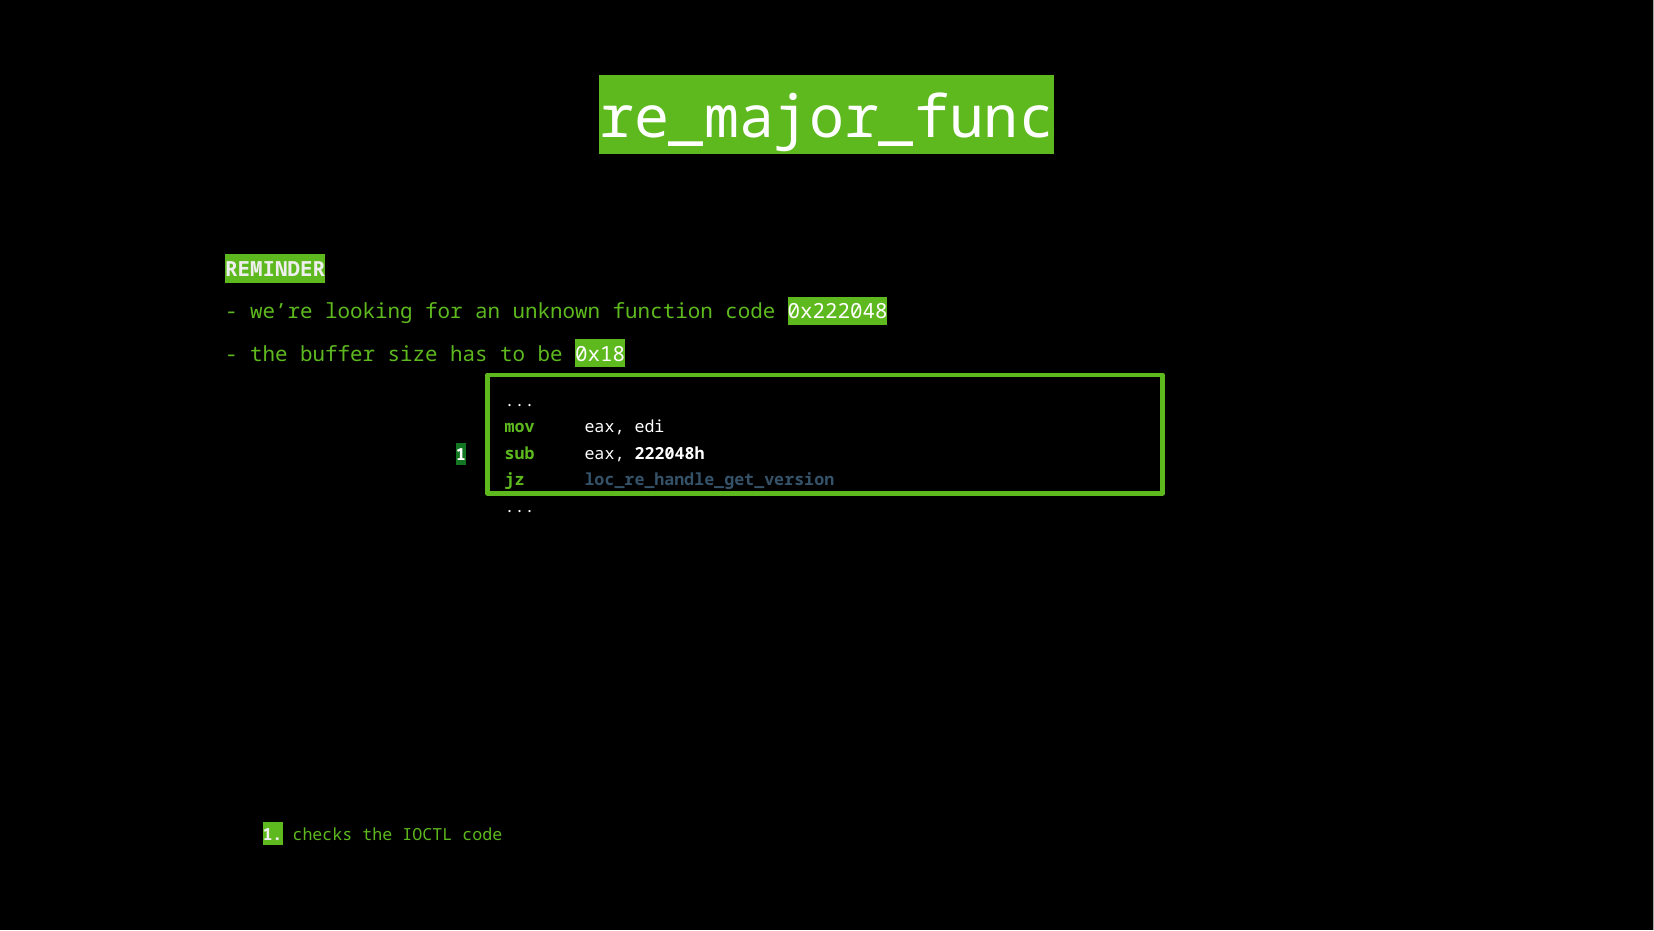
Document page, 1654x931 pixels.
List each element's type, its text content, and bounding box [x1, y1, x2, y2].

text_box 1. checks the IOCTL code [262, 787, 1426, 900]
text_box 1 [455, 389, 487, 465]
text_box REMINDER - we’re looking for an unknown function code 0x222048 - the buffer size has to be 0x18 [225, 211, 1501, 376]
text_box ... mov eax, edi sub eax, 222048h jz loc_re_handle_get_version ... [487, 376, 1163, 494]
title re_major_func [82, 37, 1571, 193]
